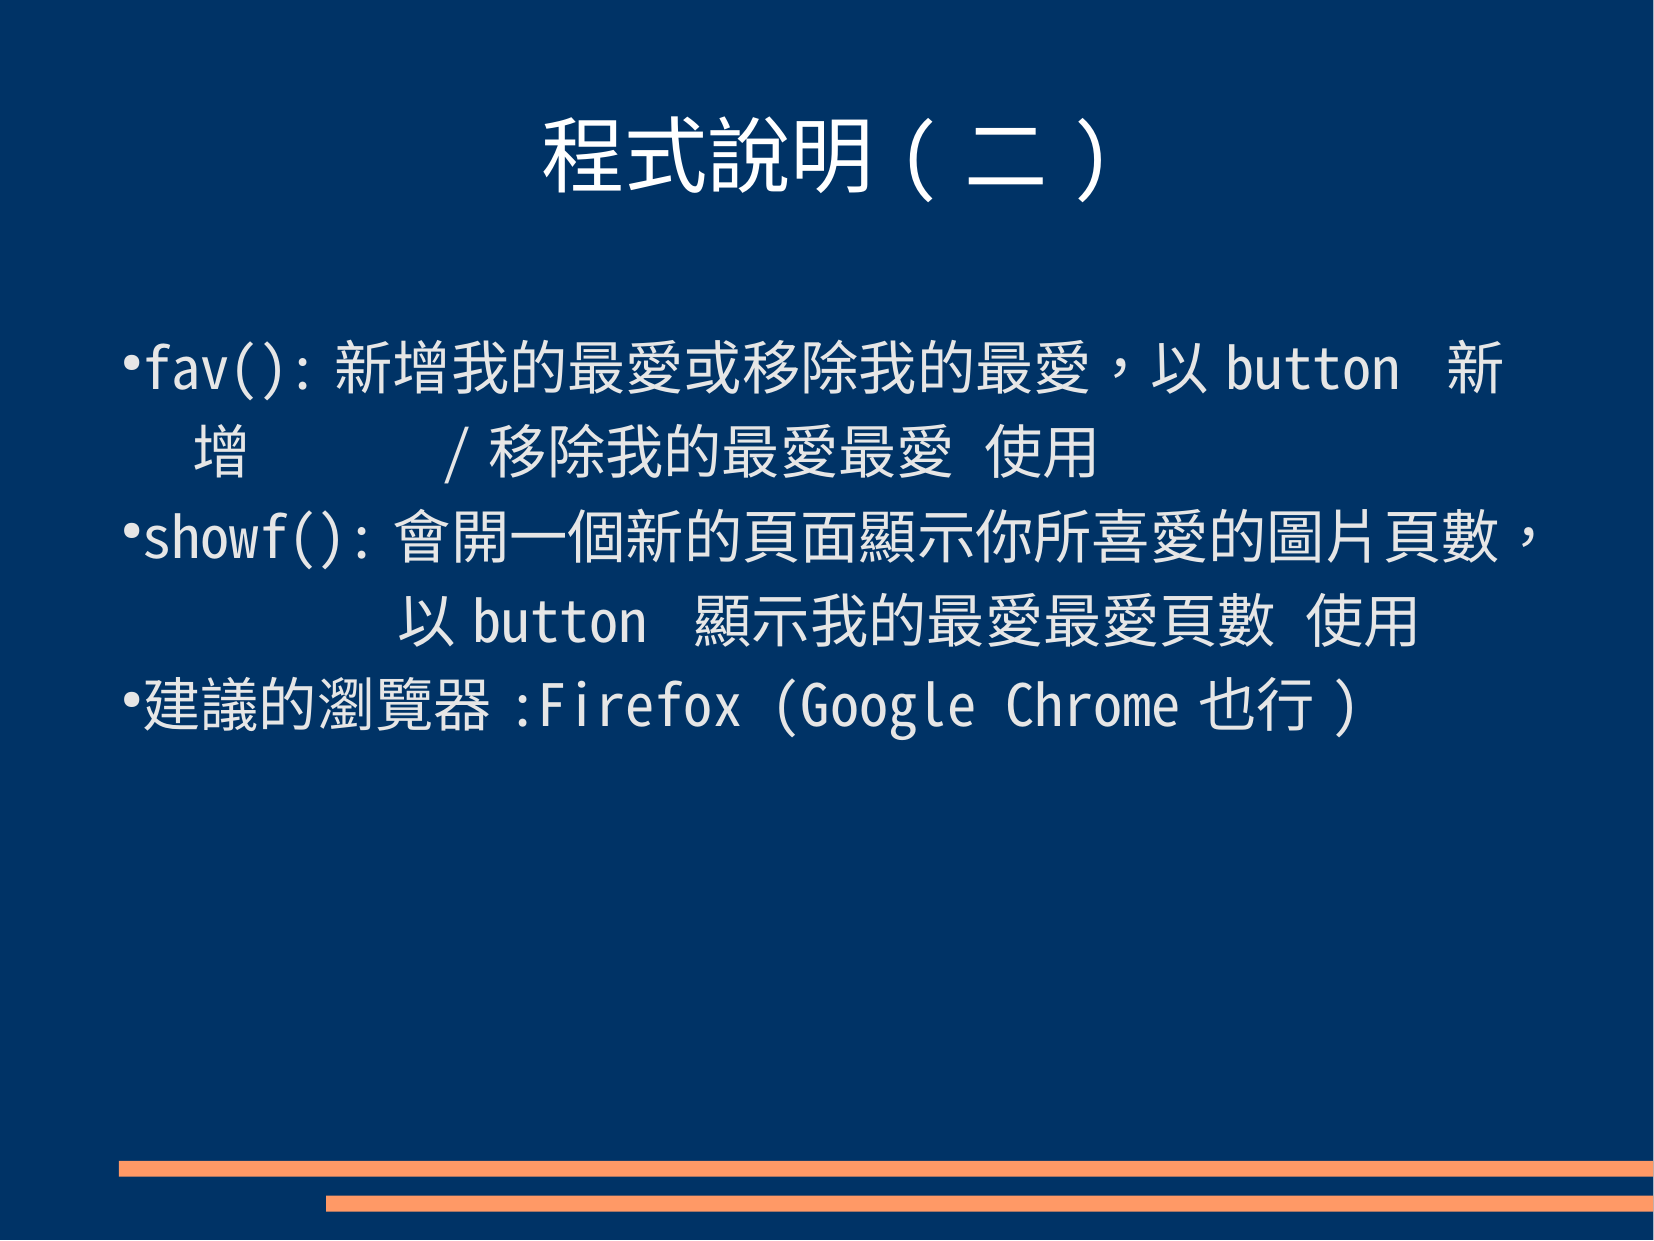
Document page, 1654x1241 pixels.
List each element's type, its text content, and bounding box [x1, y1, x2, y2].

list fav():新增我的最愛或移除我的最愛，以button 新增 /移除我的最愛最愛 使用 showf():會開一個新的頁面顯示你所喜愛的圖片頁數， 以button 顯示我的最愛最愛頁數 使用 建議的瀏覽器:Firefox (Google Chrome也行) [121, 322, 1561, 1132]
title 程式說明(二) [121, 46, 1534, 254]
